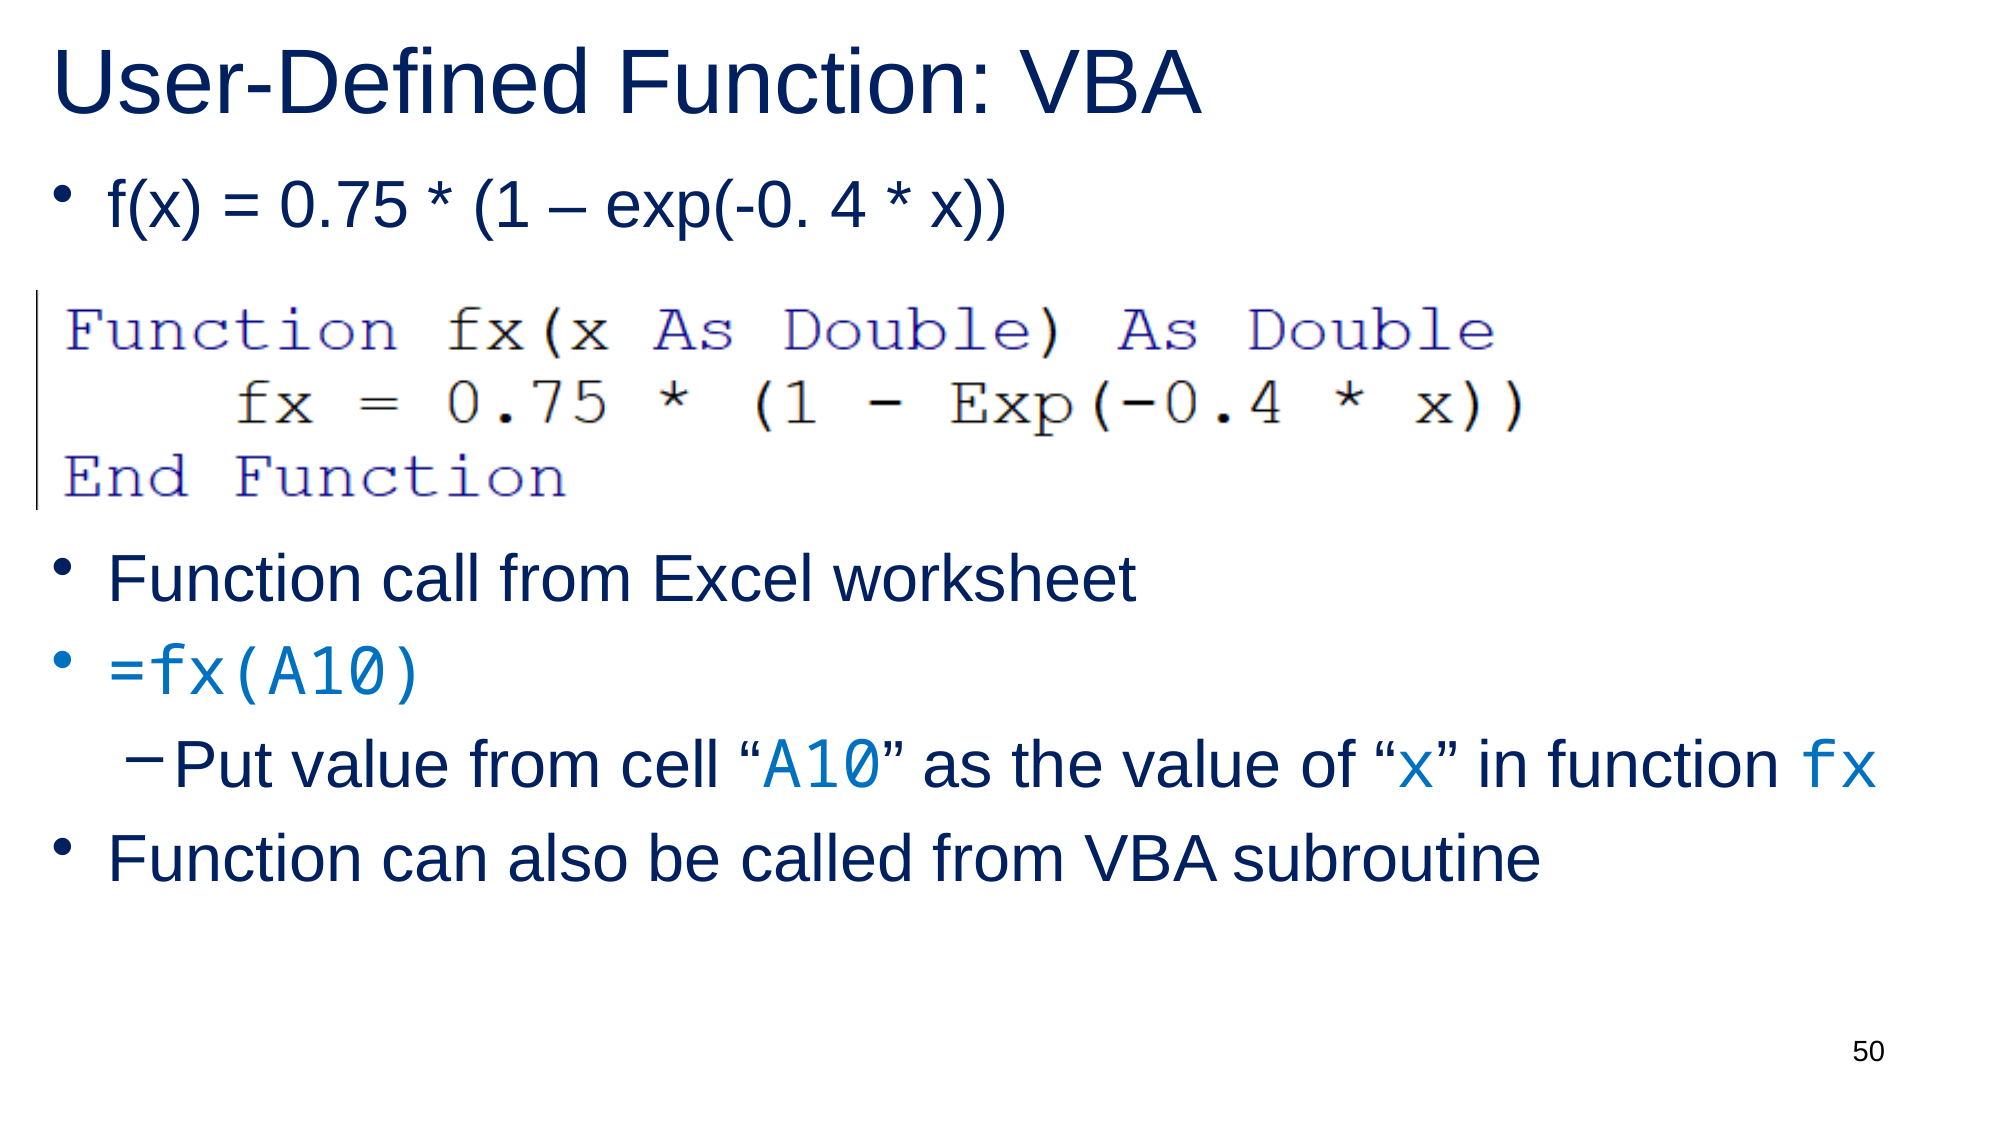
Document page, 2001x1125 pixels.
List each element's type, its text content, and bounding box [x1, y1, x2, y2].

slide_number <number> [1433, 1024, 1900, 1103]
picture [36, 290, 1534, 510]
title User-Defined Function: VBA [36, 28, 1968, 126]
list f(x) = 0.75 * (1 – exp(-0. 4 * x)) Function call from Excel worksheet =fx(A10) Put value from cell “A10” as the value of “x” in function fx Function can also be called from VBA subroutine [36, 153, 1970, 1005]
